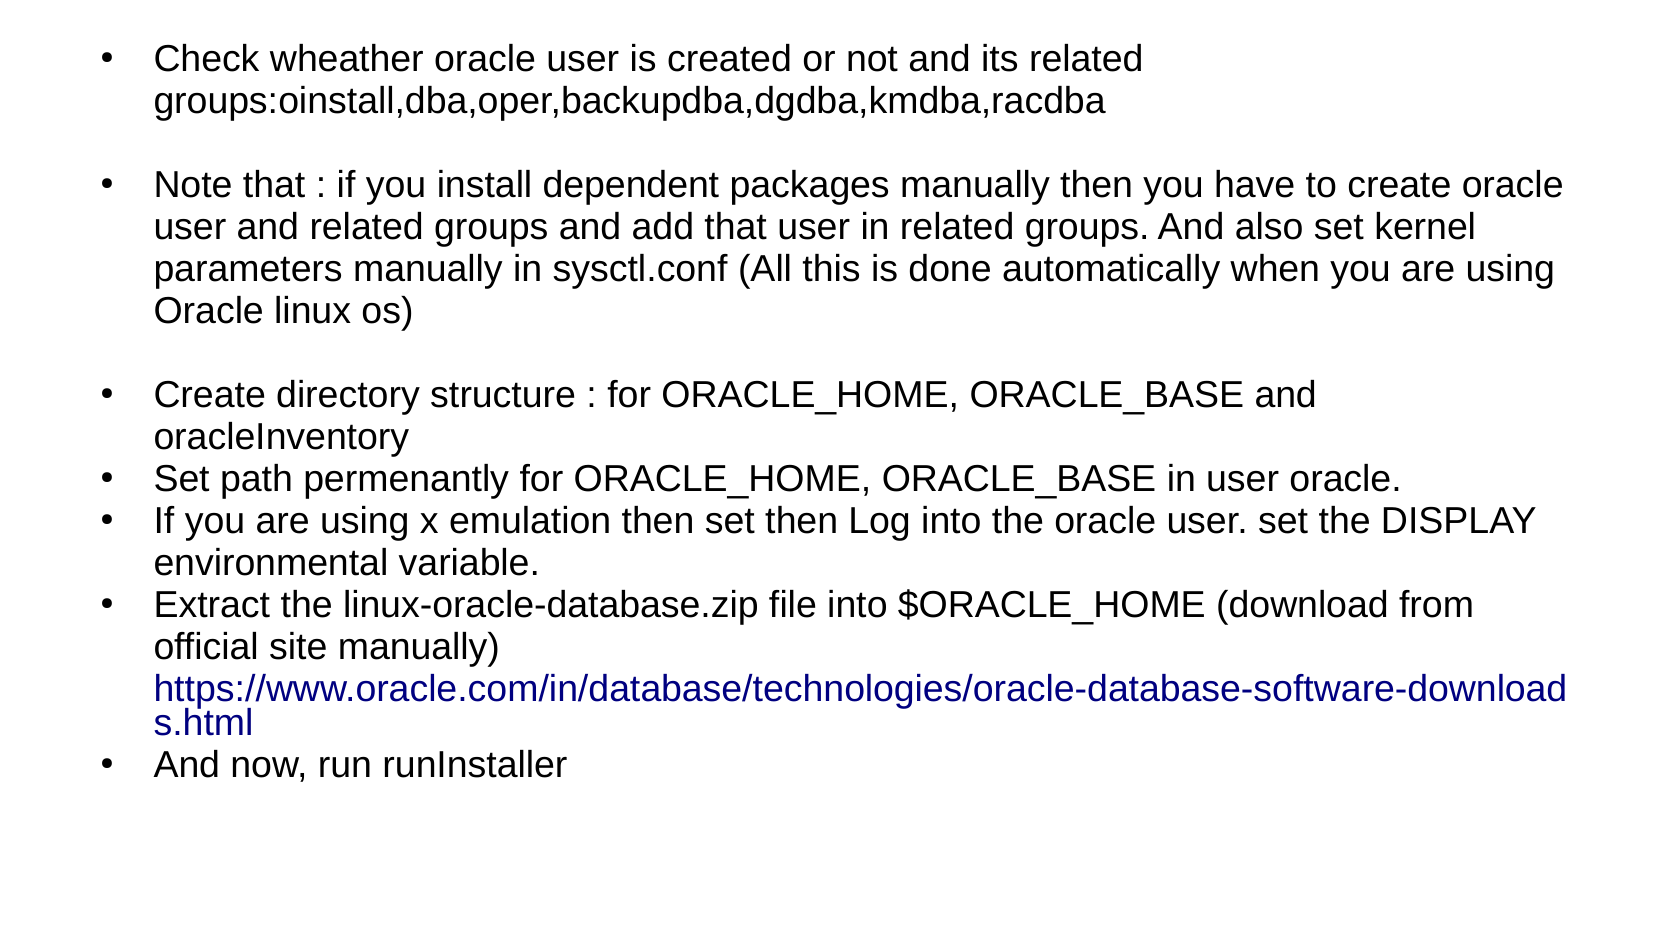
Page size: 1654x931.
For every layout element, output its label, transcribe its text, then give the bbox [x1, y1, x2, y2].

list Check wheather oracle user is created or not and its related groups:oinstall,dba,oper,backupdba,dgdba,kmdba,racdba Note that : if you install dependent packages manually then you have to create oracle user and related groups and add that user in related groups. And also set kernel parameters manually in sysctl.conf (All this is done automatically when you are using Oracle linux os) Create directory structure : for ORACLE_HOME, ORACLE_BASE and oracleInventory Set path permenantly for ORACLE_HOME, ORACLE_BASE in user oracle. If you are using x emulation then set then Log into the oracle user. set the DISPLAY environmental variable. Extract the linux-oracle-database.zip file into $ORACLE_HOME (download from official site manually) https://www.oracle.com/in/database/technologies/oracle-database-software-downloads.html And now, run runInstaller [82, 37, 1571, 758]
